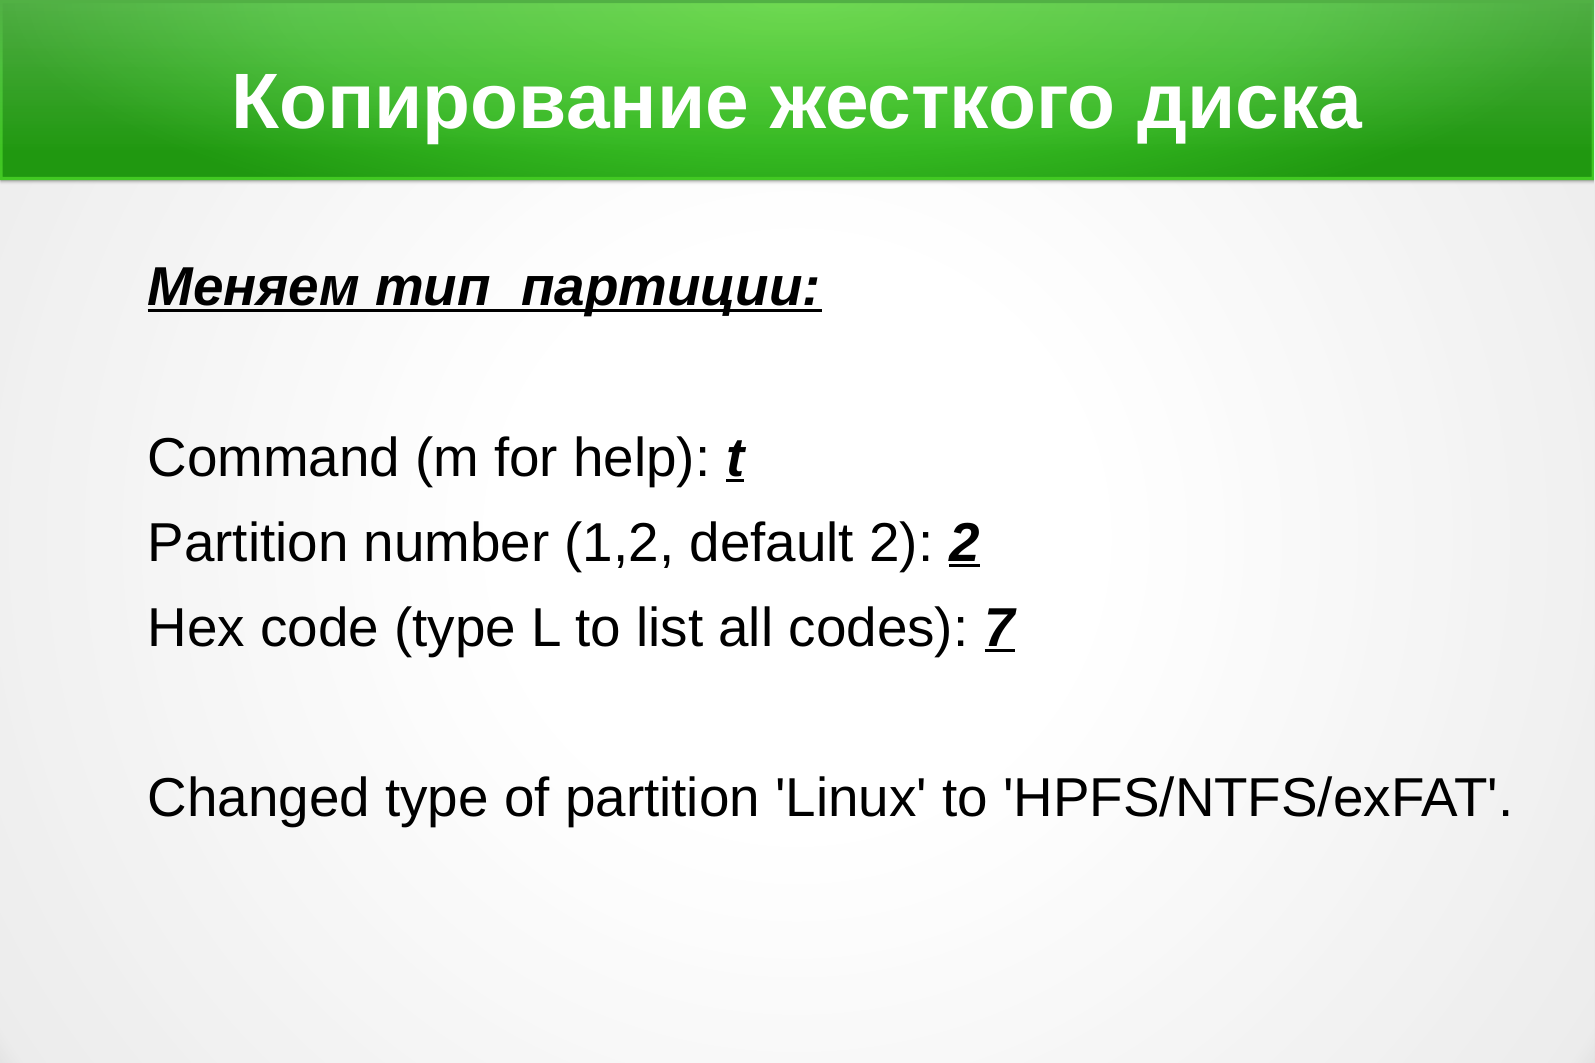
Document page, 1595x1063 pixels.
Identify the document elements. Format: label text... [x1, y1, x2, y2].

list Меняем тип партиции: Command (m for help): t Partition number (1,2, default 2): 2 Hex code (type L to list all codes): 7 Changed type of partition 'Linux' to 'HPFS/NTFS/exFAT'. [79, 256, 1515, 873]
title Копирование жесткого диска [79, 40, 1515, 162]
